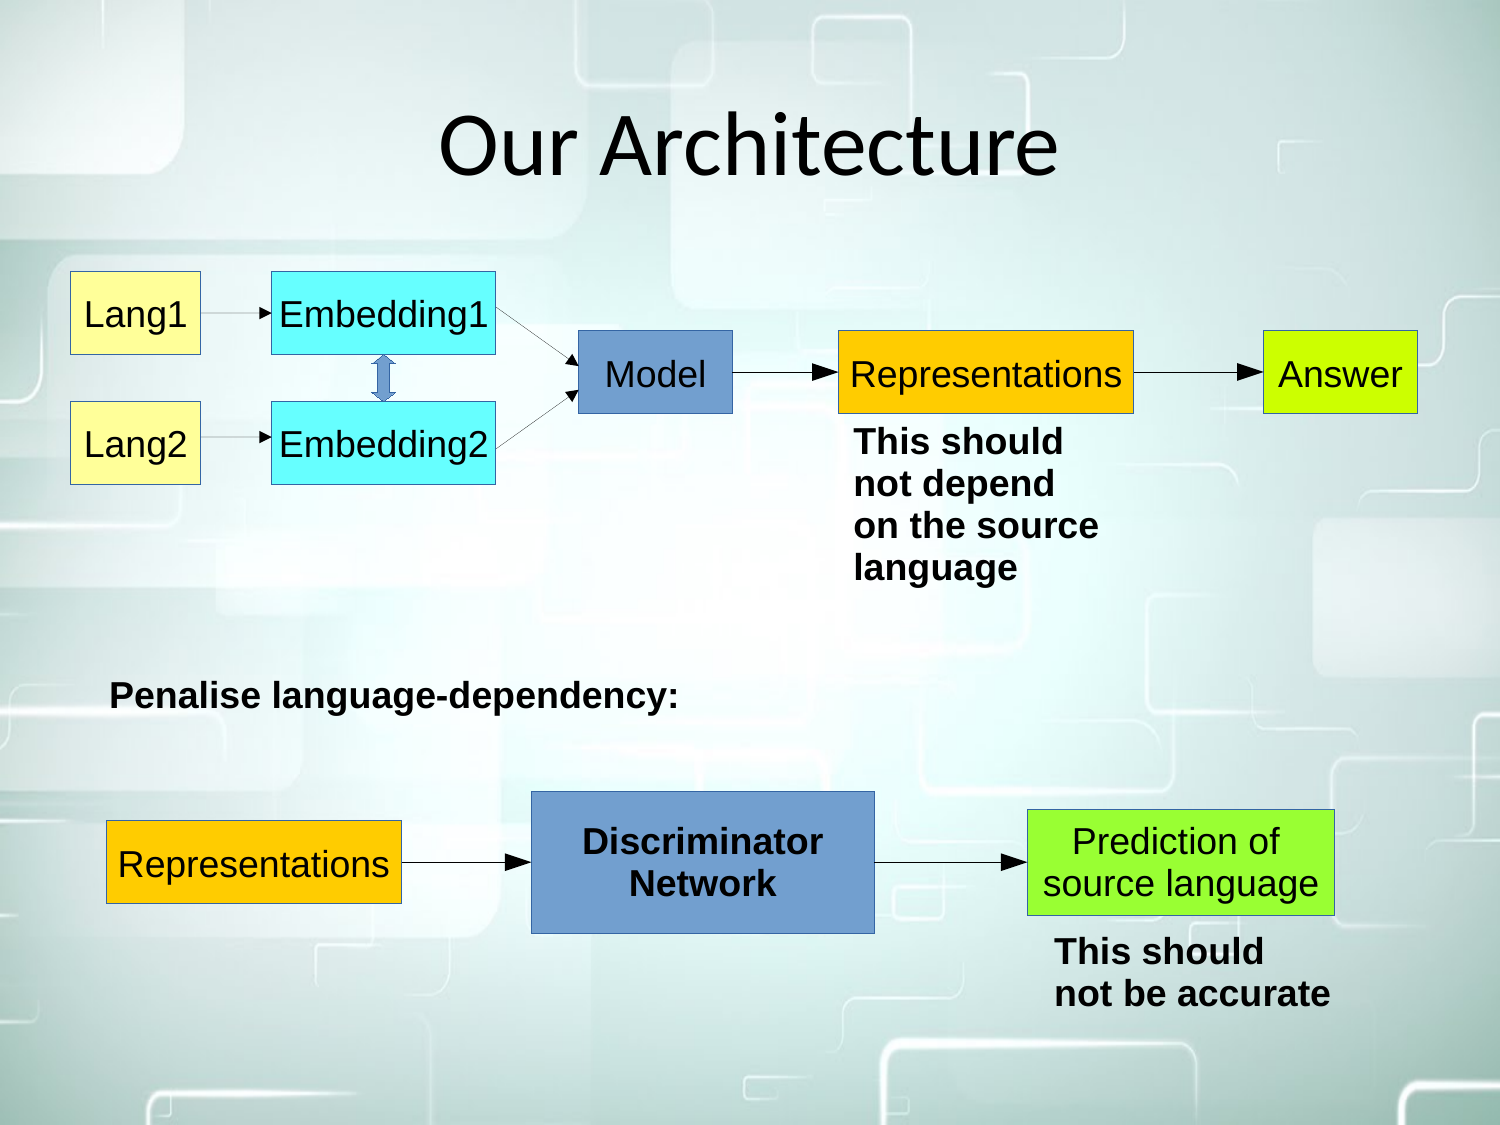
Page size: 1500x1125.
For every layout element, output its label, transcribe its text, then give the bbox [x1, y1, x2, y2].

text_box Embedding2 [271, 401, 496, 485]
text_box Answer [1263, 330, 1418, 414]
text_box This should not depend on the source language [838, 413, 1122, 597]
text_box Representations [838, 330, 1134, 414]
text_box Model [578, 330, 733, 414]
text_box Our Architecture [75, 45, 1425, 233]
text_box Representations [106, 820, 402, 904]
text_box Penalise language-dependency: [94, 667, 696, 725]
text_box Lang1 [70, 271, 201, 355]
text_box Lang2 [70, 401, 201, 485]
text_box [371, 354, 396, 402]
text_box Discriminator Network [531, 791, 875, 934]
text_box Embedding1 [271, 271, 496, 355]
text_box This should not be accurate [1039, 922, 1347, 1022]
picture [0, 0, 1500, 1125]
text_box Prediction of source language [1027, 809, 1335, 916]
